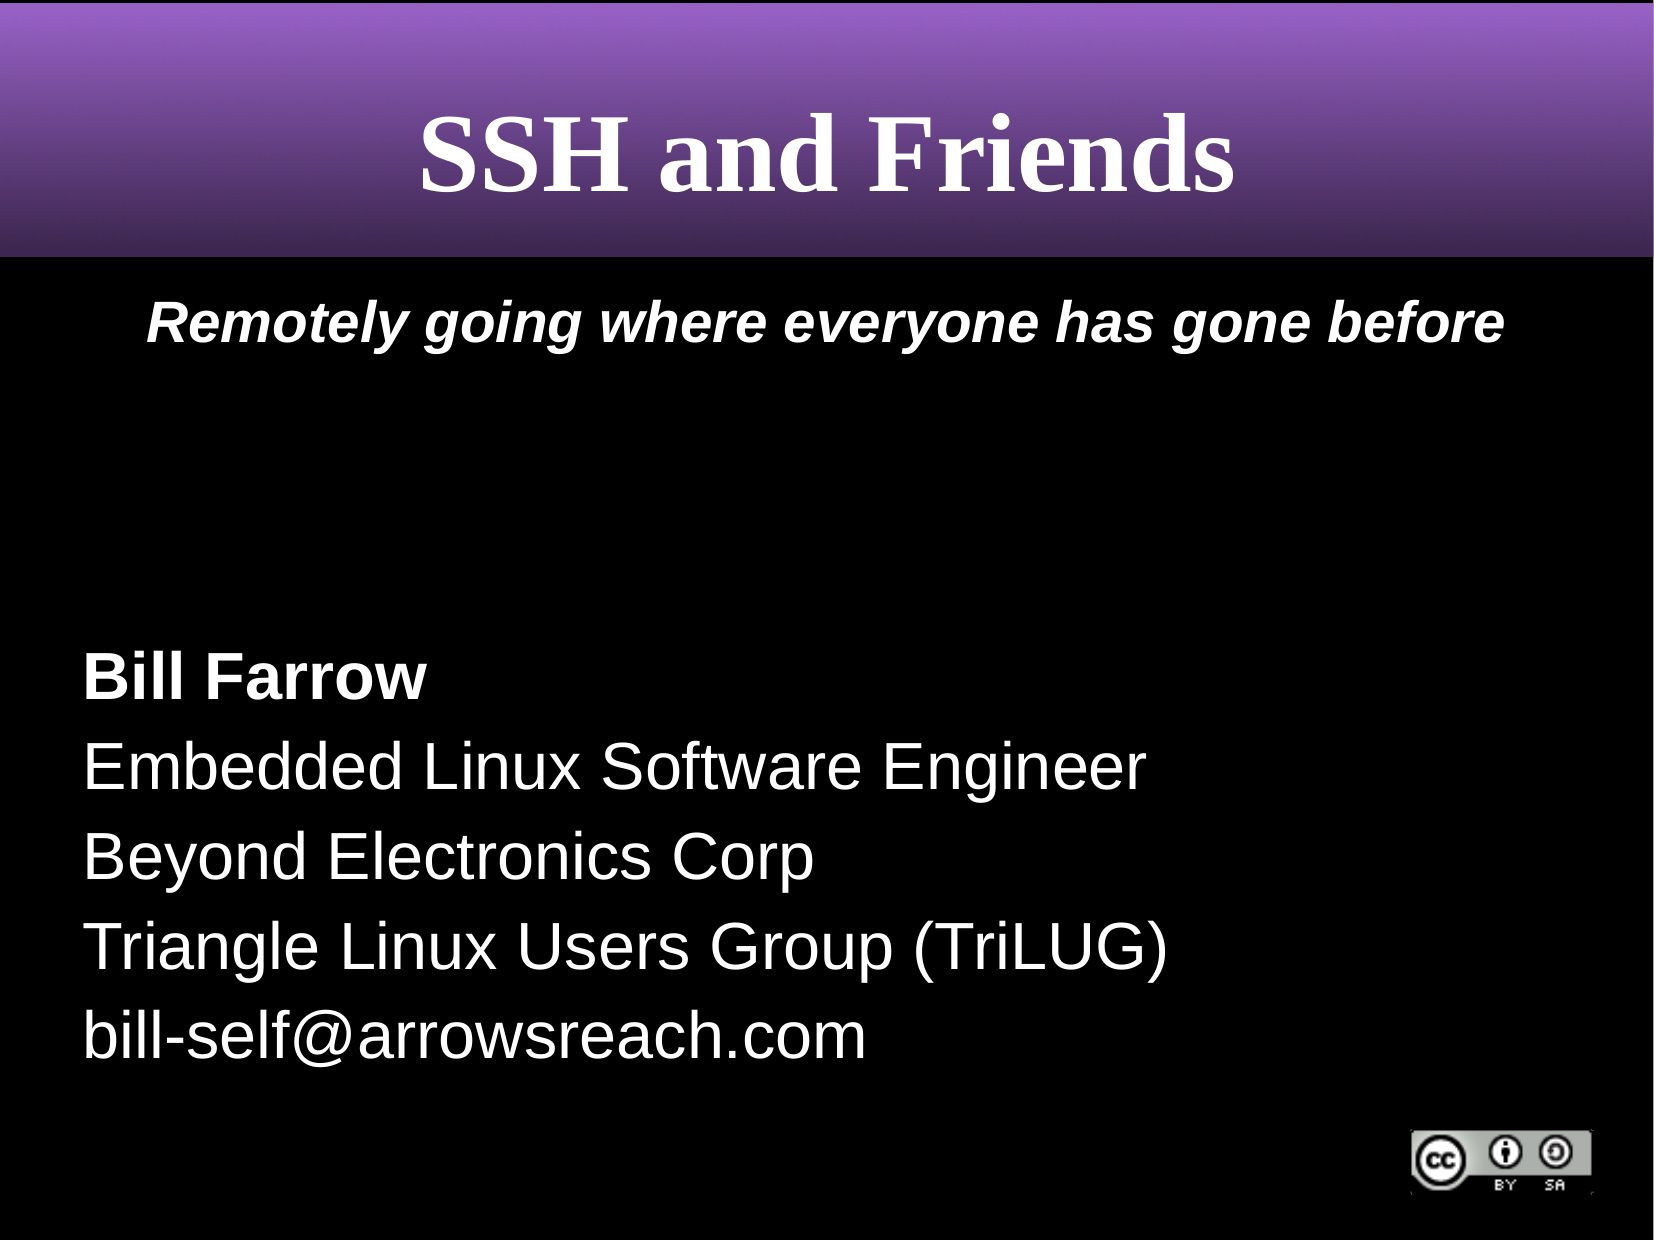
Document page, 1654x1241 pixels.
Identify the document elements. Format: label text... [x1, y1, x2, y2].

title SSH and Friends [82, 49, 1571, 257]
picture [0, 3, 1654, 257]
list Remotely going where everyone has gone before Bill Farrow Embedded Linux Software Engineer Beyond Electronics Corp Triangle Linux Users Group (TriLUG) bill-self@arrowsreach.com [82, 290, 1571, 1130]
picture [1410, 1129, 1594, 1195]
